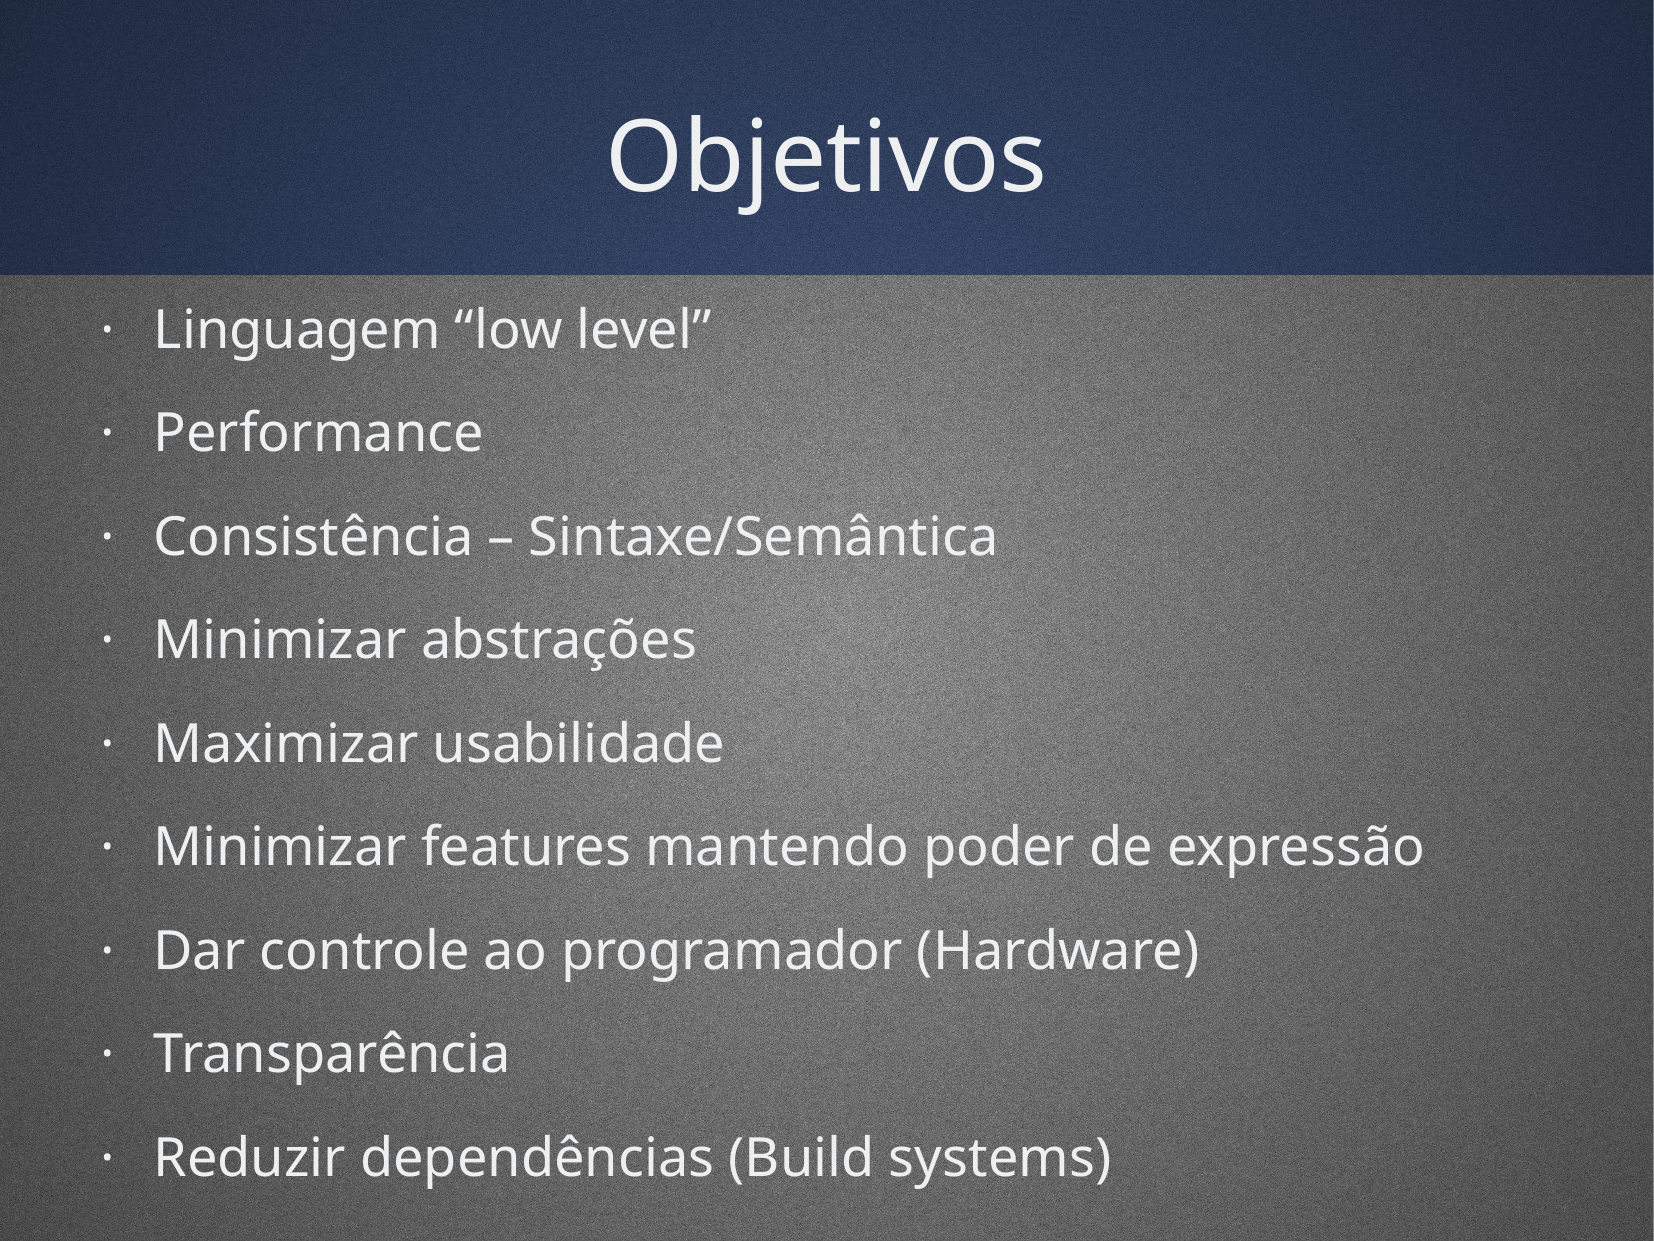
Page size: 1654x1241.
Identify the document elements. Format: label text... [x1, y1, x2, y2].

list Linguagem “low level” Performance Consistência – Sintaxe/Semântica Minimizar abstrações Maximizar usabilidade Minimizar features mantendo poder de expressão Dar controle ao programador (Hardware) Transparência Reduzir dependências (Build systems) [82, 290, 1571, 1120]
title Objetivos [82, 49, 1571, 257]
picture [0, 0, 1654, 1241]
